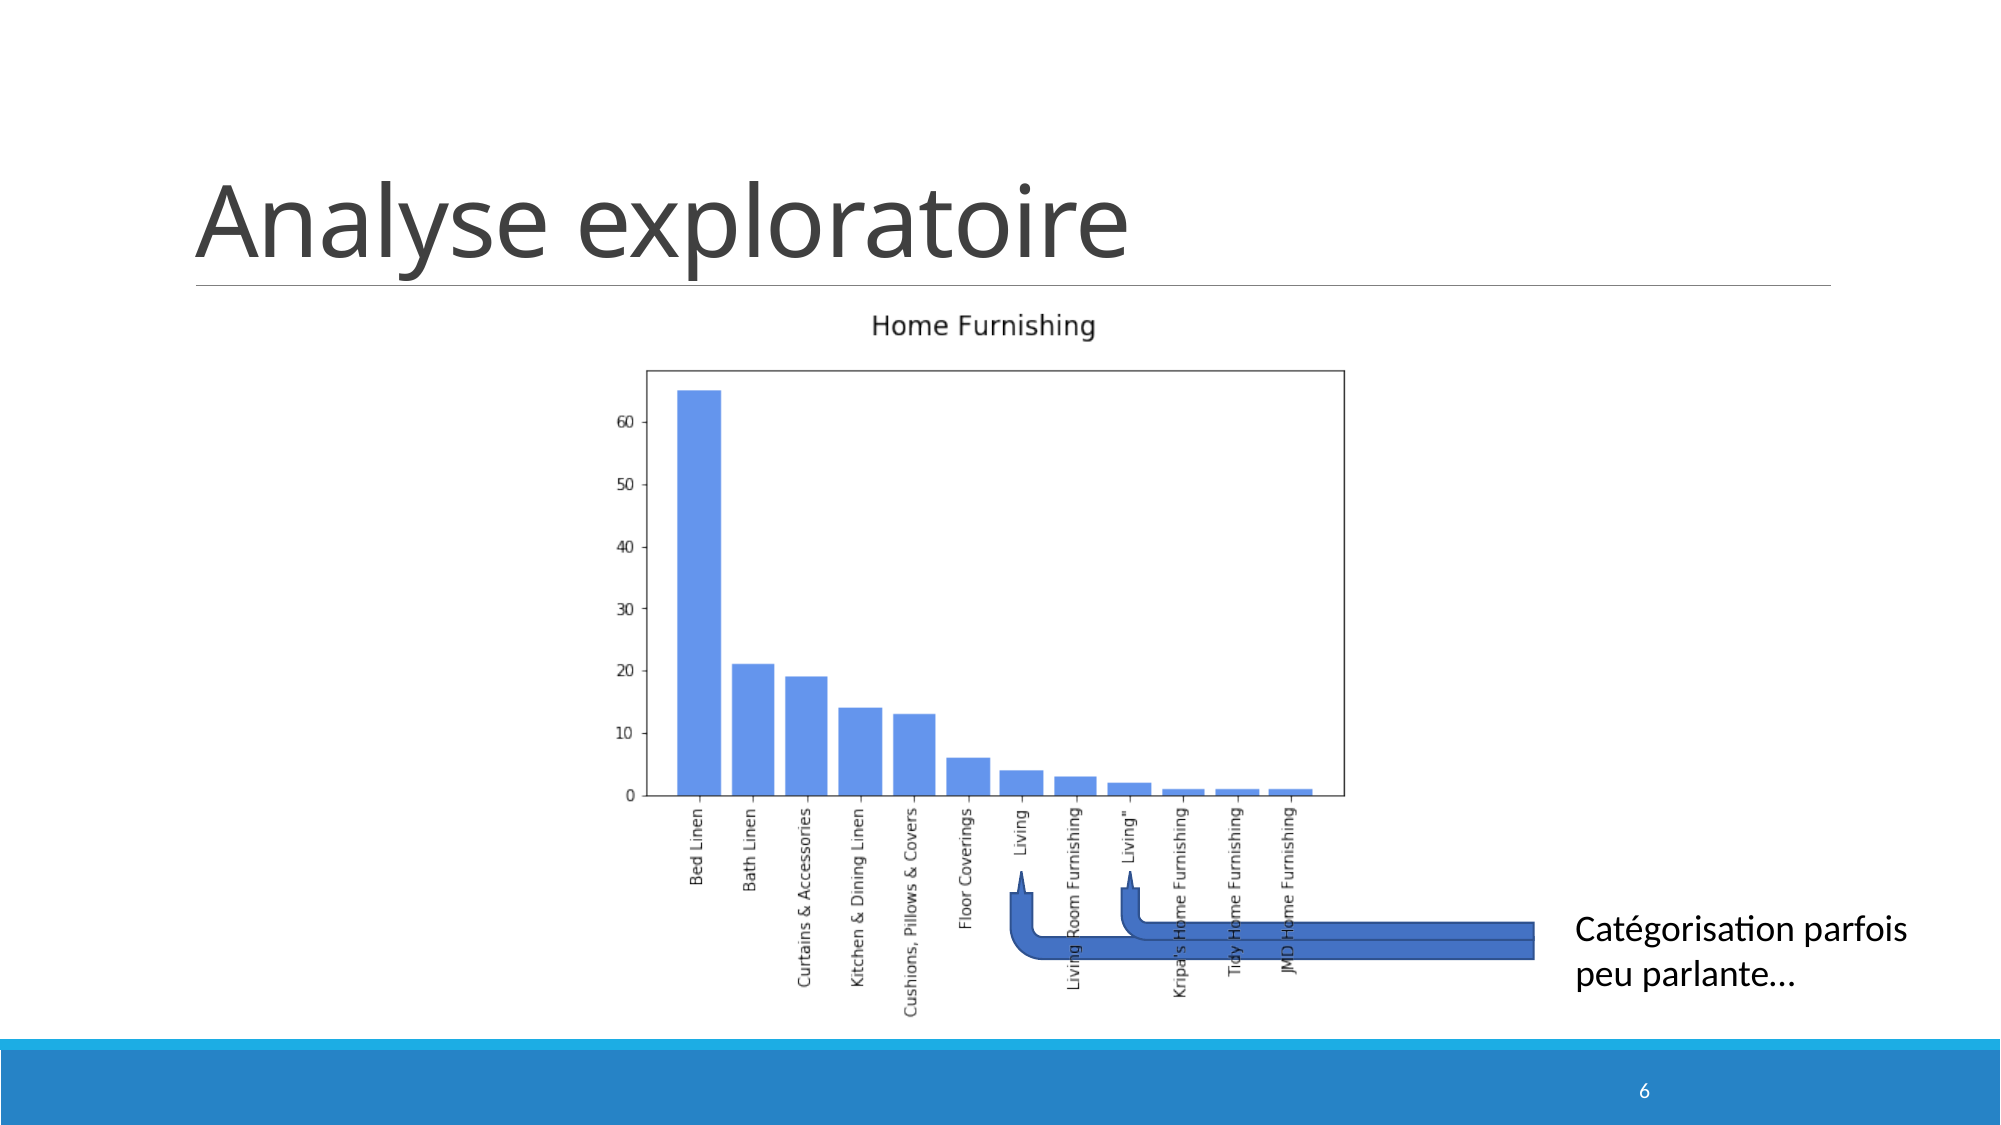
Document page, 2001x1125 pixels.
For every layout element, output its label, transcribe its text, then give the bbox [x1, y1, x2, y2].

picture [604, 303, 1355, 1027]
text_box [1355, 922, 1534, 960]
text_box [1624, 1059, 1840, 1120]
text_box Catégorisation parfois peu parlante… [1560, 896, 1947, 1003]
title Analyse exploratoire [180, 47, 1831, 286]
